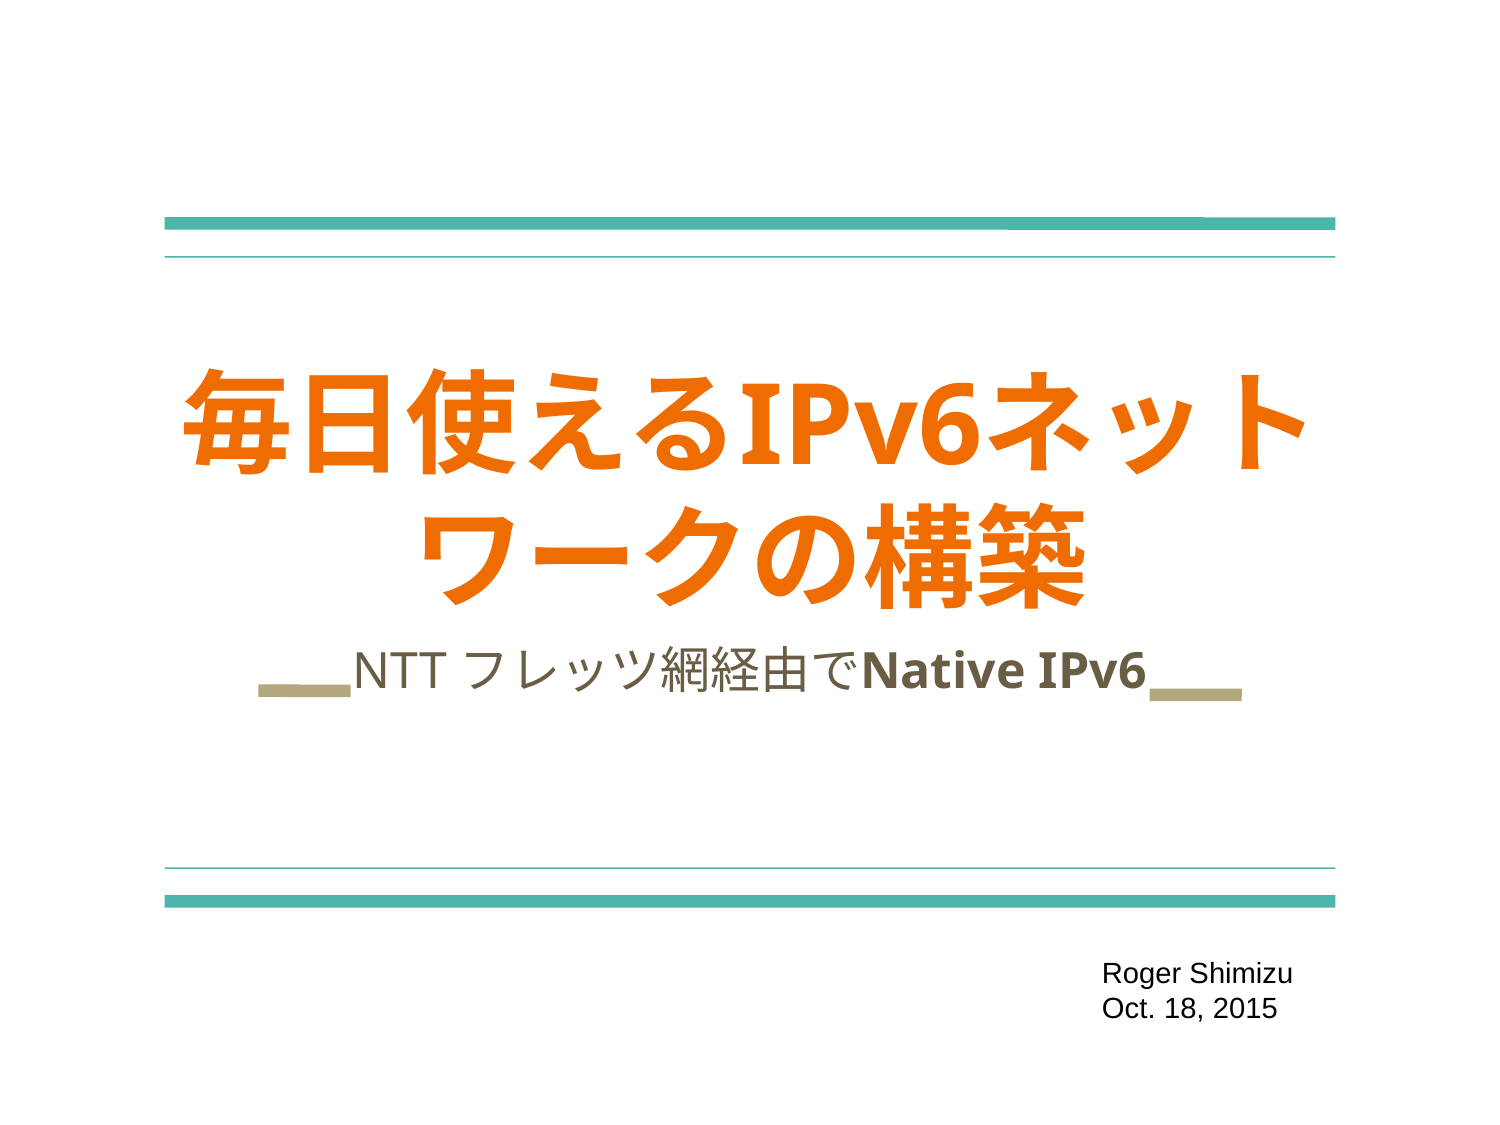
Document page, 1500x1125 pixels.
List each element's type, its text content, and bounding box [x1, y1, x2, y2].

title 毎日使えるIPv6ネットワークの構築 [164, 413, 1336, 638]
subtitle NTT フレッツ網経由でNative IPv6 [336, 623, 1164, 797]
text_box Roger Shimizu Oct. 18, 2015 [1086, 939, 1336, 1087]
